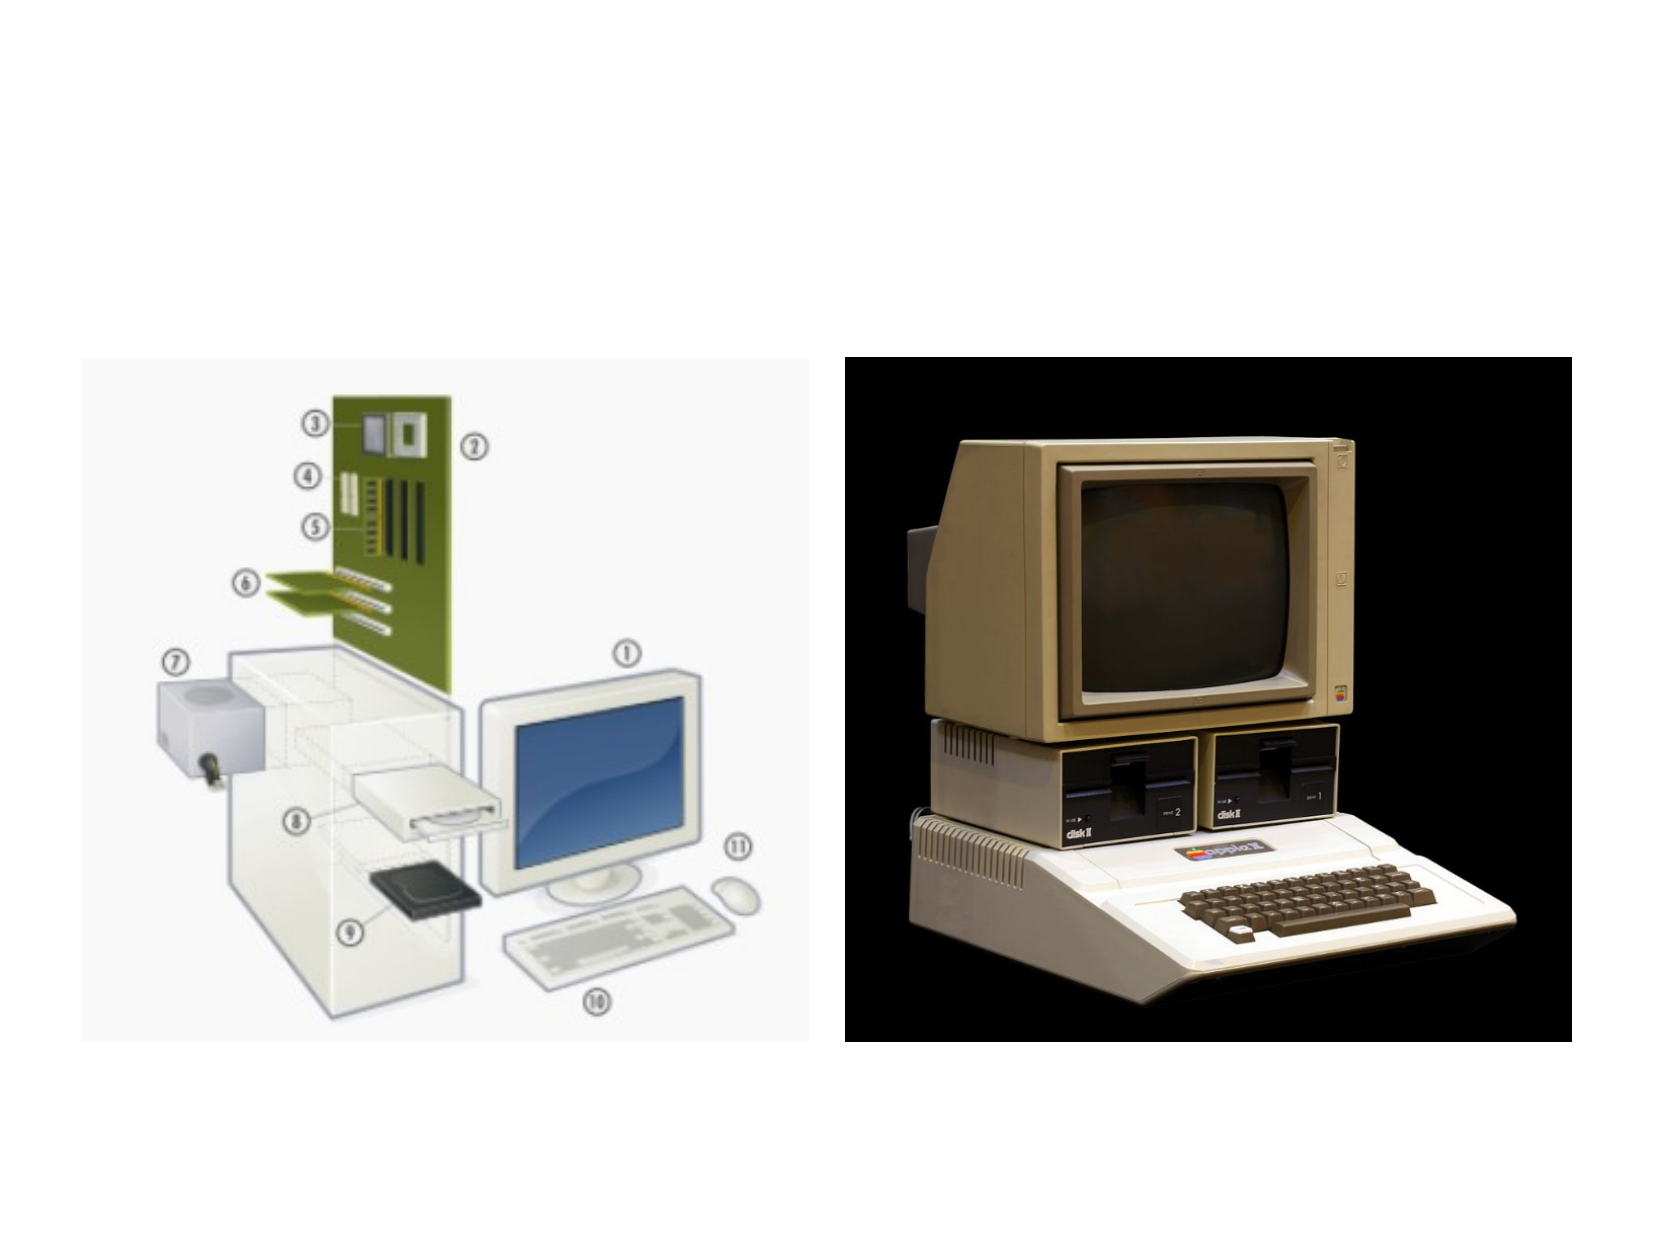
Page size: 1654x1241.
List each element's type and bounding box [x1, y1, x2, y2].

picture [82, 358, 809, 1041]
picture [845, 357, 1572, 1042]
